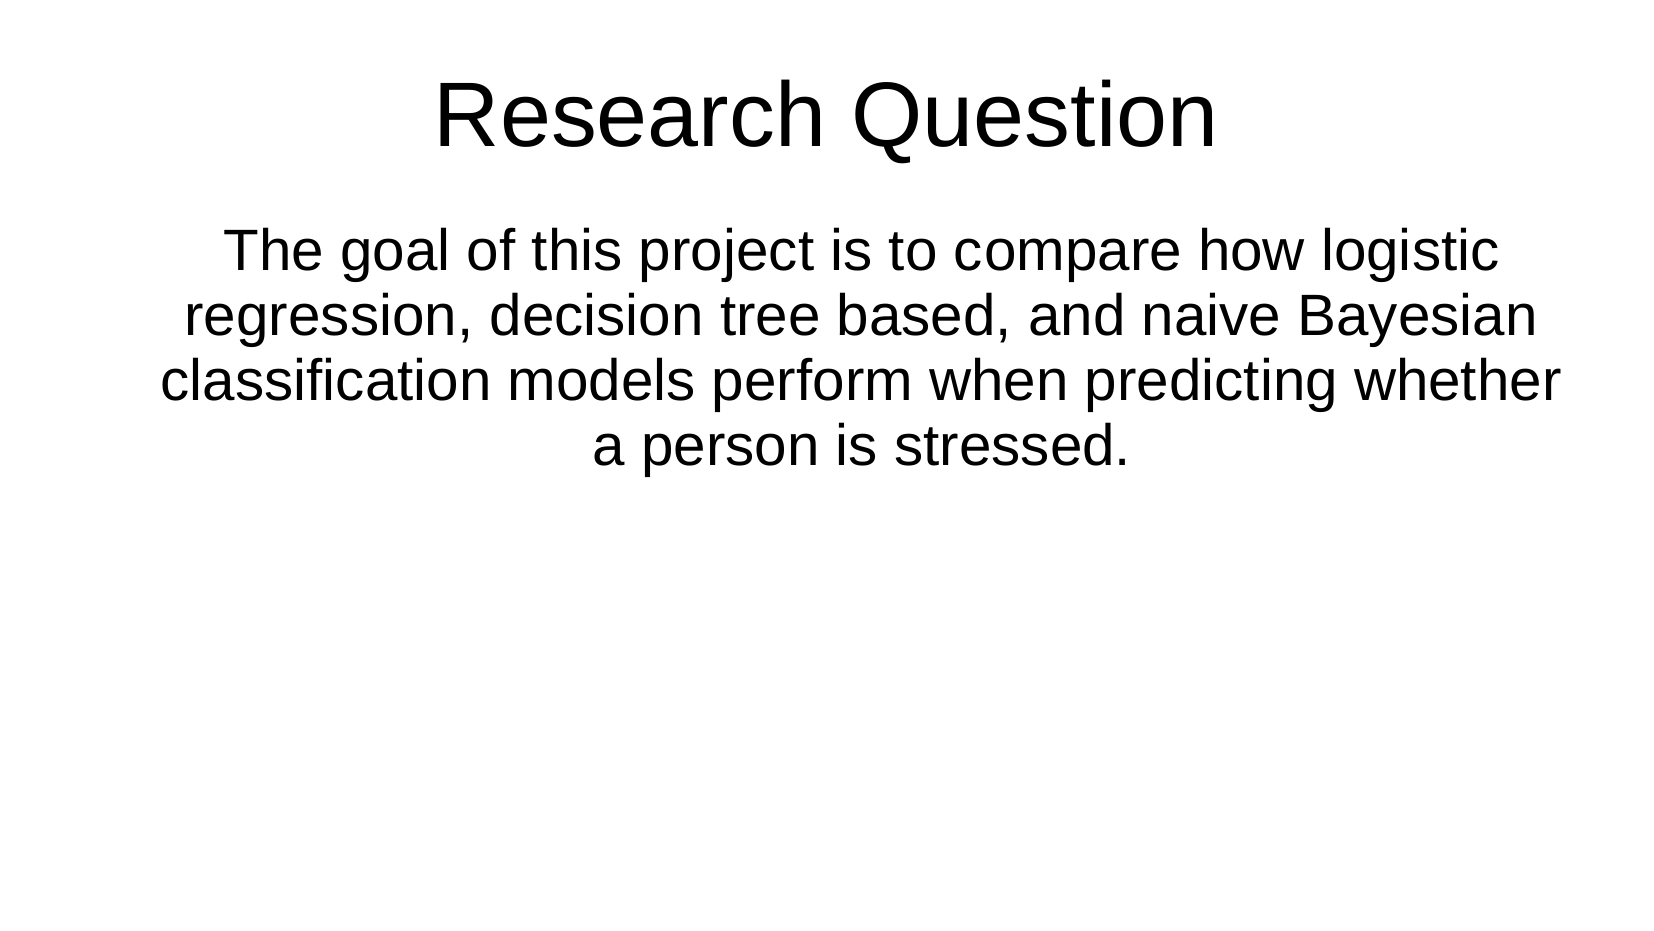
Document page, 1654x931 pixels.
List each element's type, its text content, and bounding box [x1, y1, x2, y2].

list The goal of this project is to compare how logistic regression, decision tree based, and naive Bayesian classification models perform when predicting whether a person is stressed. [82, 217, 1571, 758]
title Research Question [82, 37, 1571, 193]
